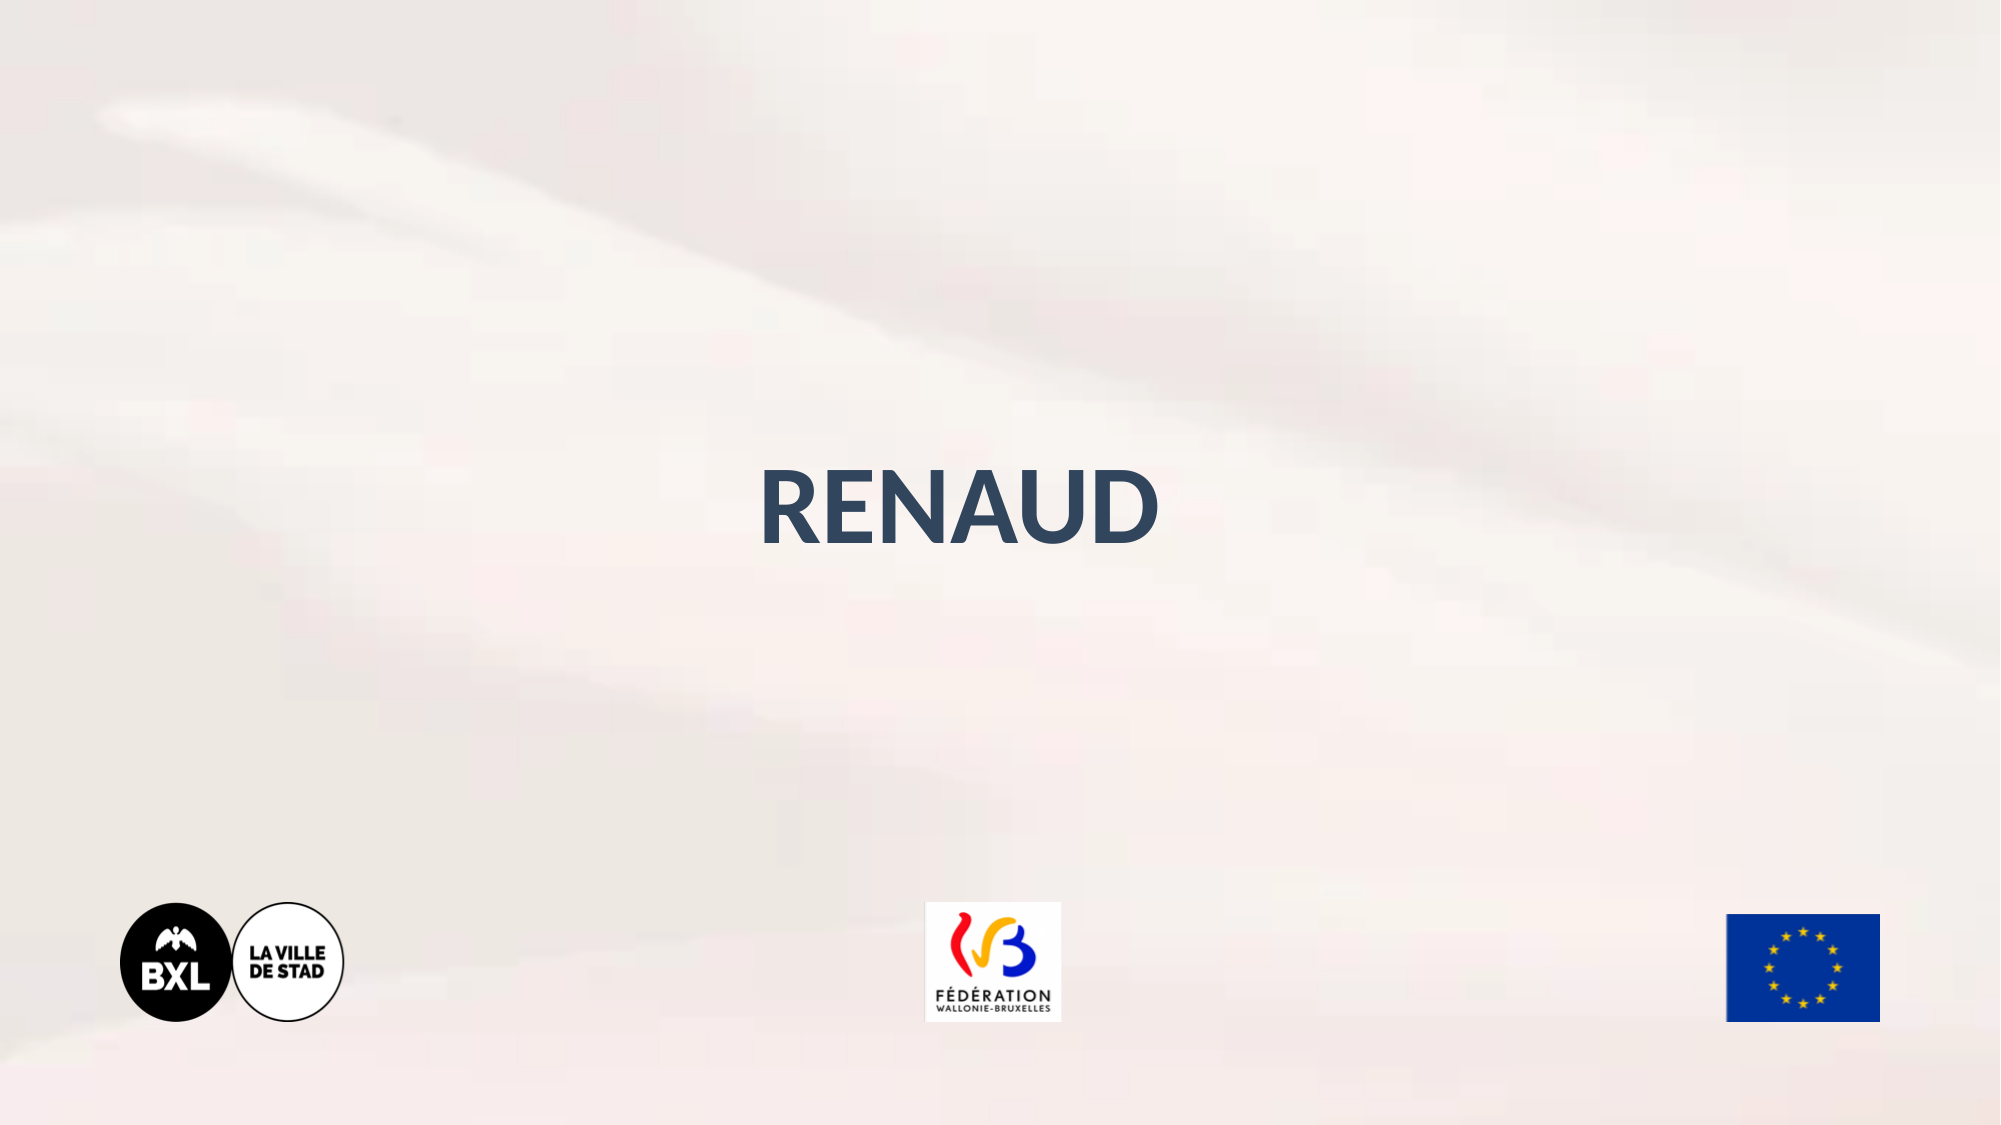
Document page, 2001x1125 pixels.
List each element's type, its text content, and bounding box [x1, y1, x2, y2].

text_box RENAUD [743, 423, 1390, 576]
picture [0, 0, 2000, 1125]
